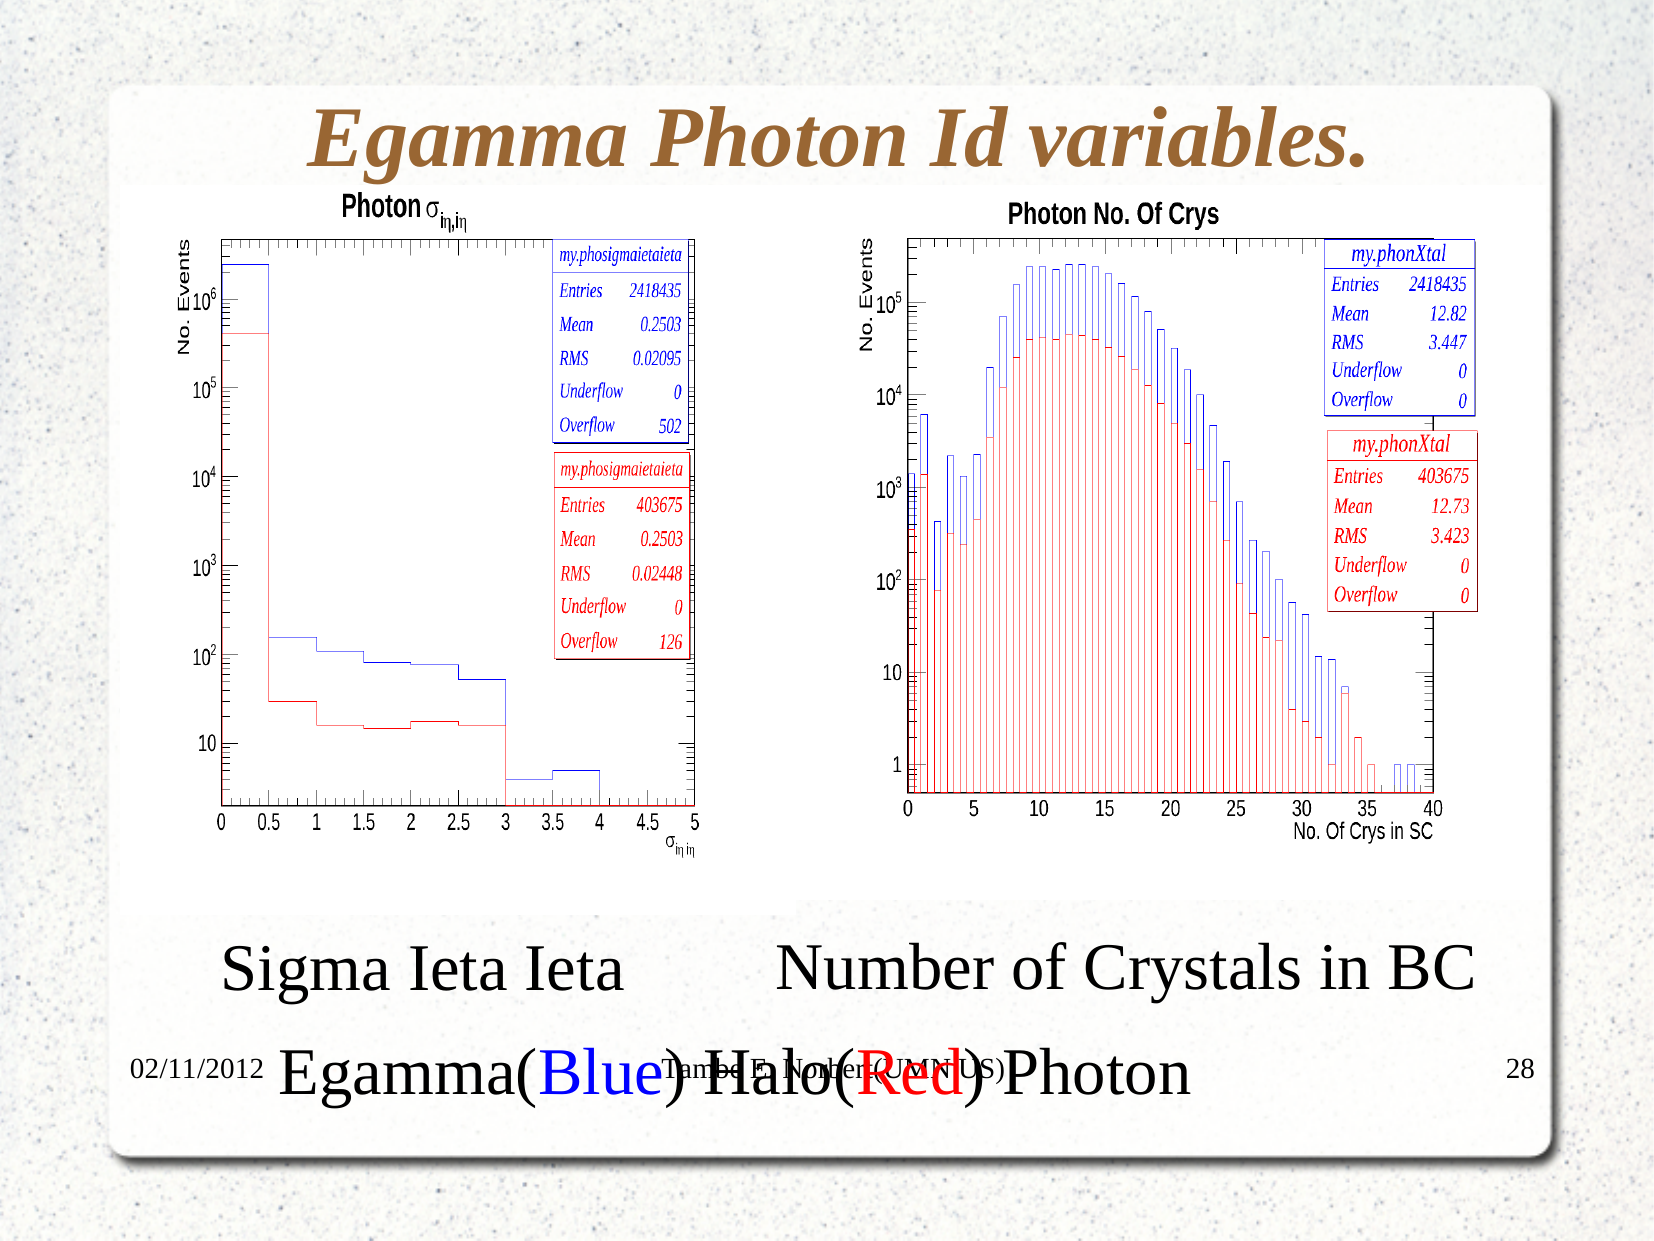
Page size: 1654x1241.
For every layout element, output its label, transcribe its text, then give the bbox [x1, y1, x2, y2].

list Sigma Ieta Ieta [150, 930, 678, 1006]
list Egamma(Blue) Halo(Red) Photon [207, 1035, 1276, 1110]
list Number of Crystals in BC [705, 930, 1516, 1006]
title Egamma Photon Id variables. [270, 90, 1411, 185]
picture [0, 0, 1654, 1241]
